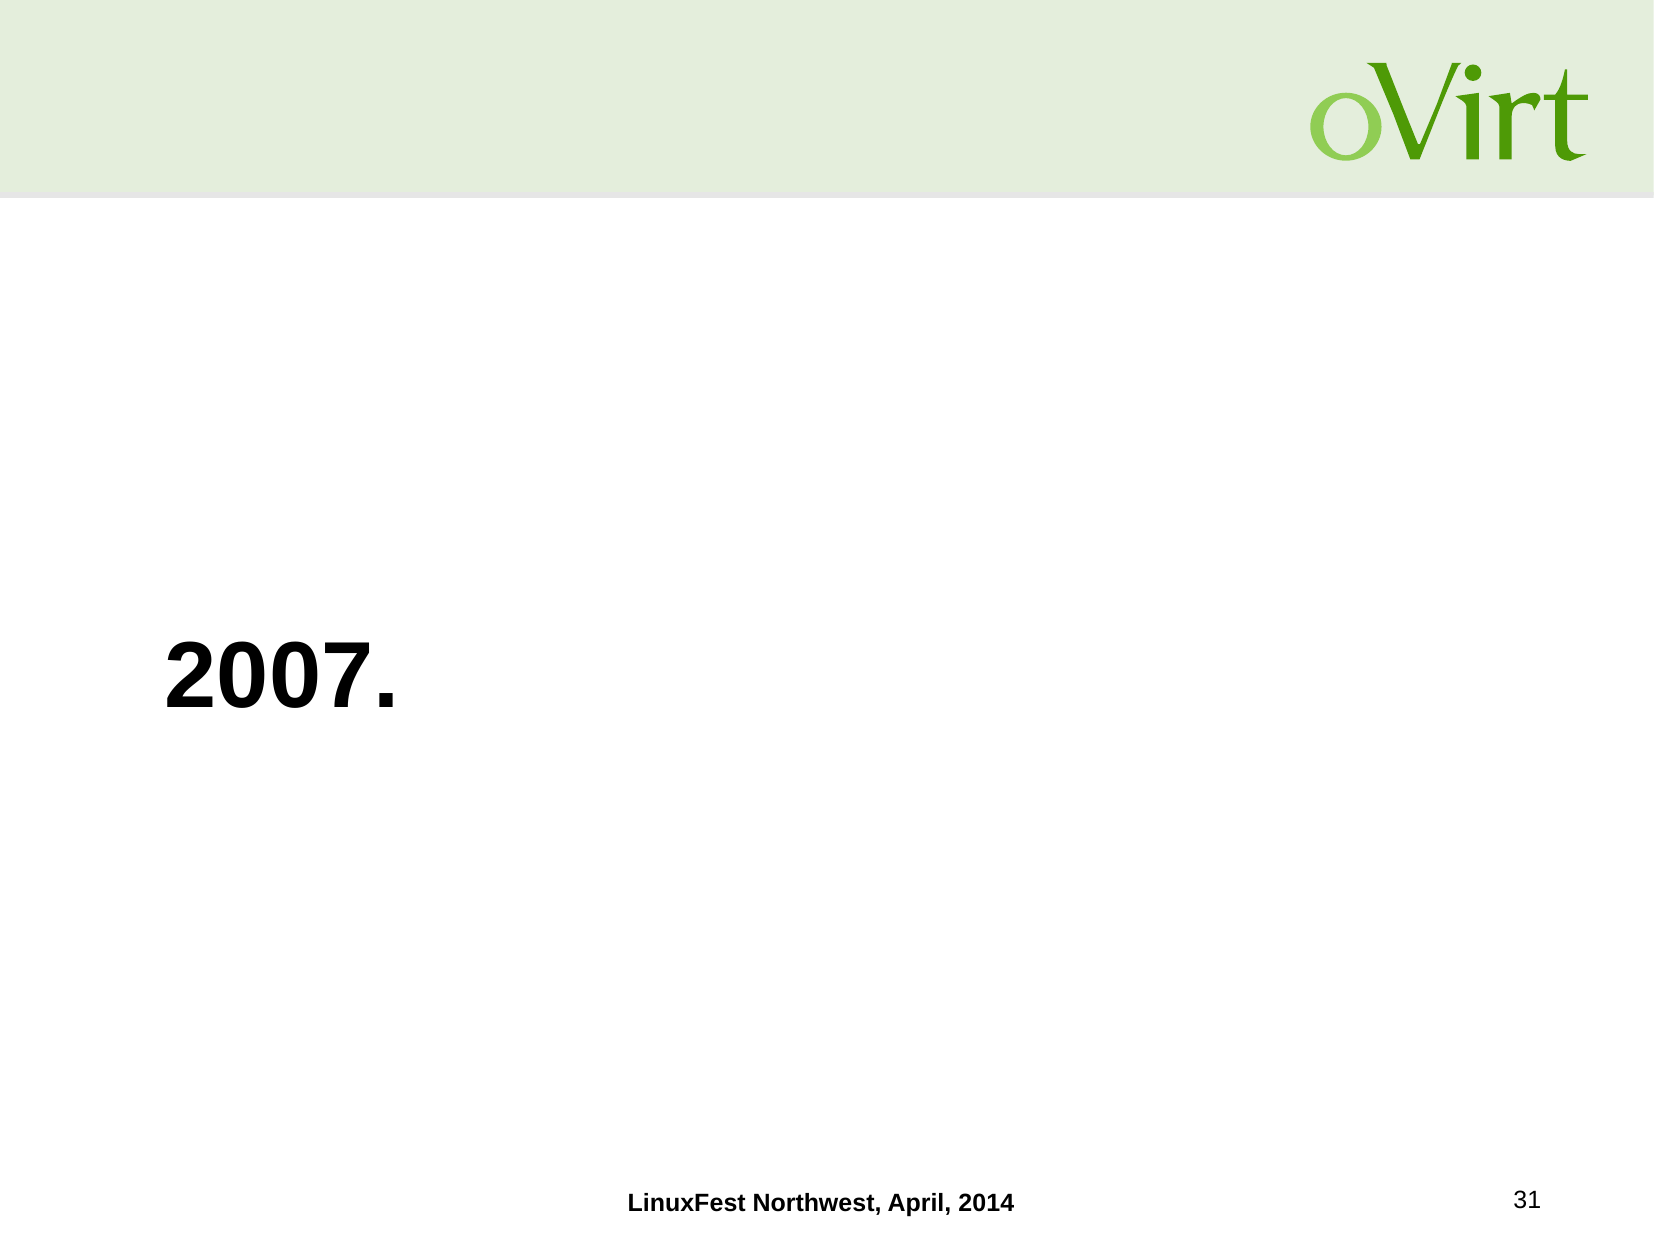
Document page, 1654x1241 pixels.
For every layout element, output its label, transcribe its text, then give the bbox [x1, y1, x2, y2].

text_box 2007. [150, 615, 1654, 750]
